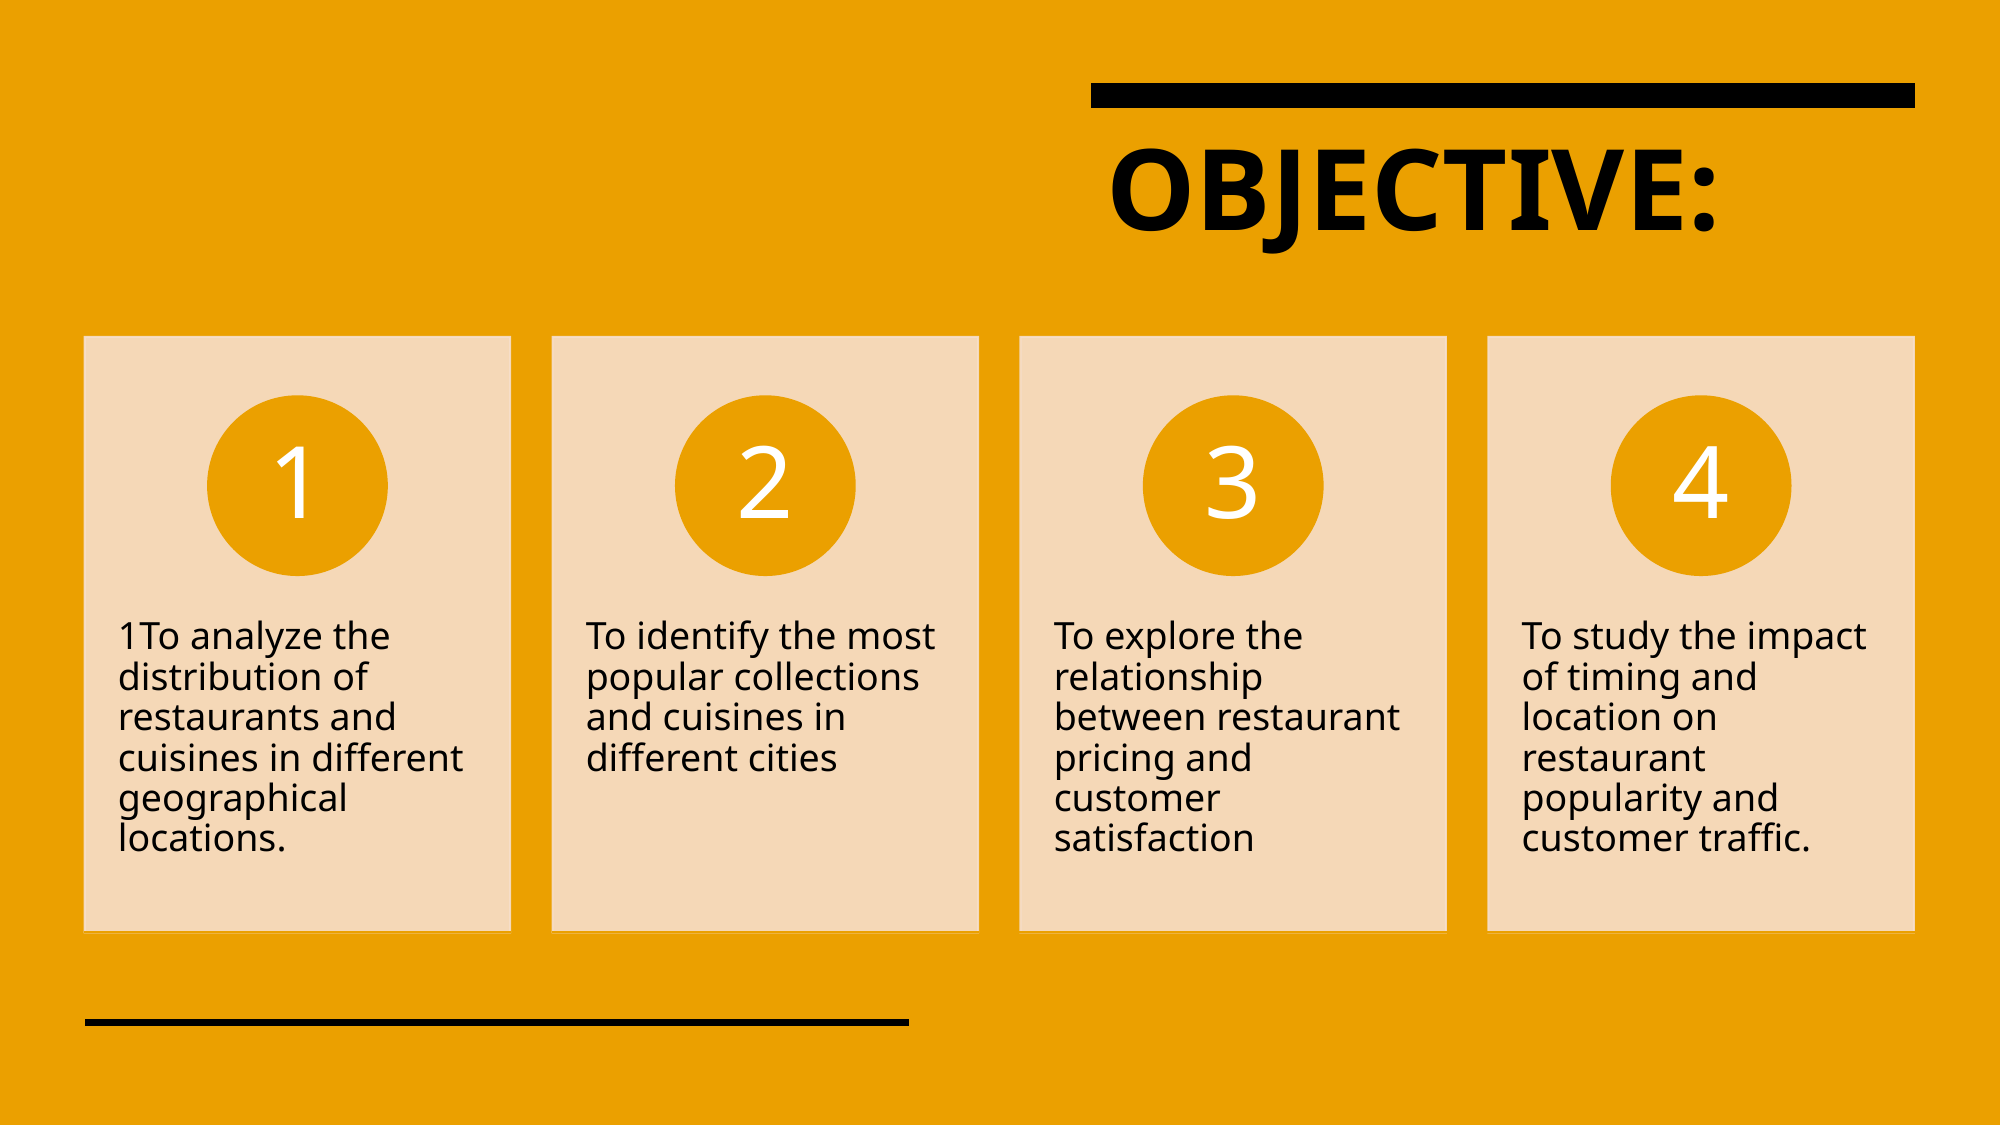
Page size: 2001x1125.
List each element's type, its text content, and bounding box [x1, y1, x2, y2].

text_box To study the impact of timing and location on restaurant popularity and customer traffic. [1488, 336, 1914, 932]
text_box 1 [208, 396, 387, 576]
text_box 4 [1611, 396, 1791, 576]
text_box 1To analyze the distribution of restaurants and cuisines in different geographical locations. [84, 336, 511, 933]
text_box To identify the most popular collections and cuisines in different cities [552, 336, 979, 933]
text_box [0, 0, 2000, 1125]
text_box To explore the relationship between restaurant pricing and customer satisfaction [1020, 336, 1446, 933]
title OBJECTIVE: [1091, 110, 1916, 478]
text_box 3 [1143, 396, 1323, 576]
text_box 2 [676, 396, 855, 576]
